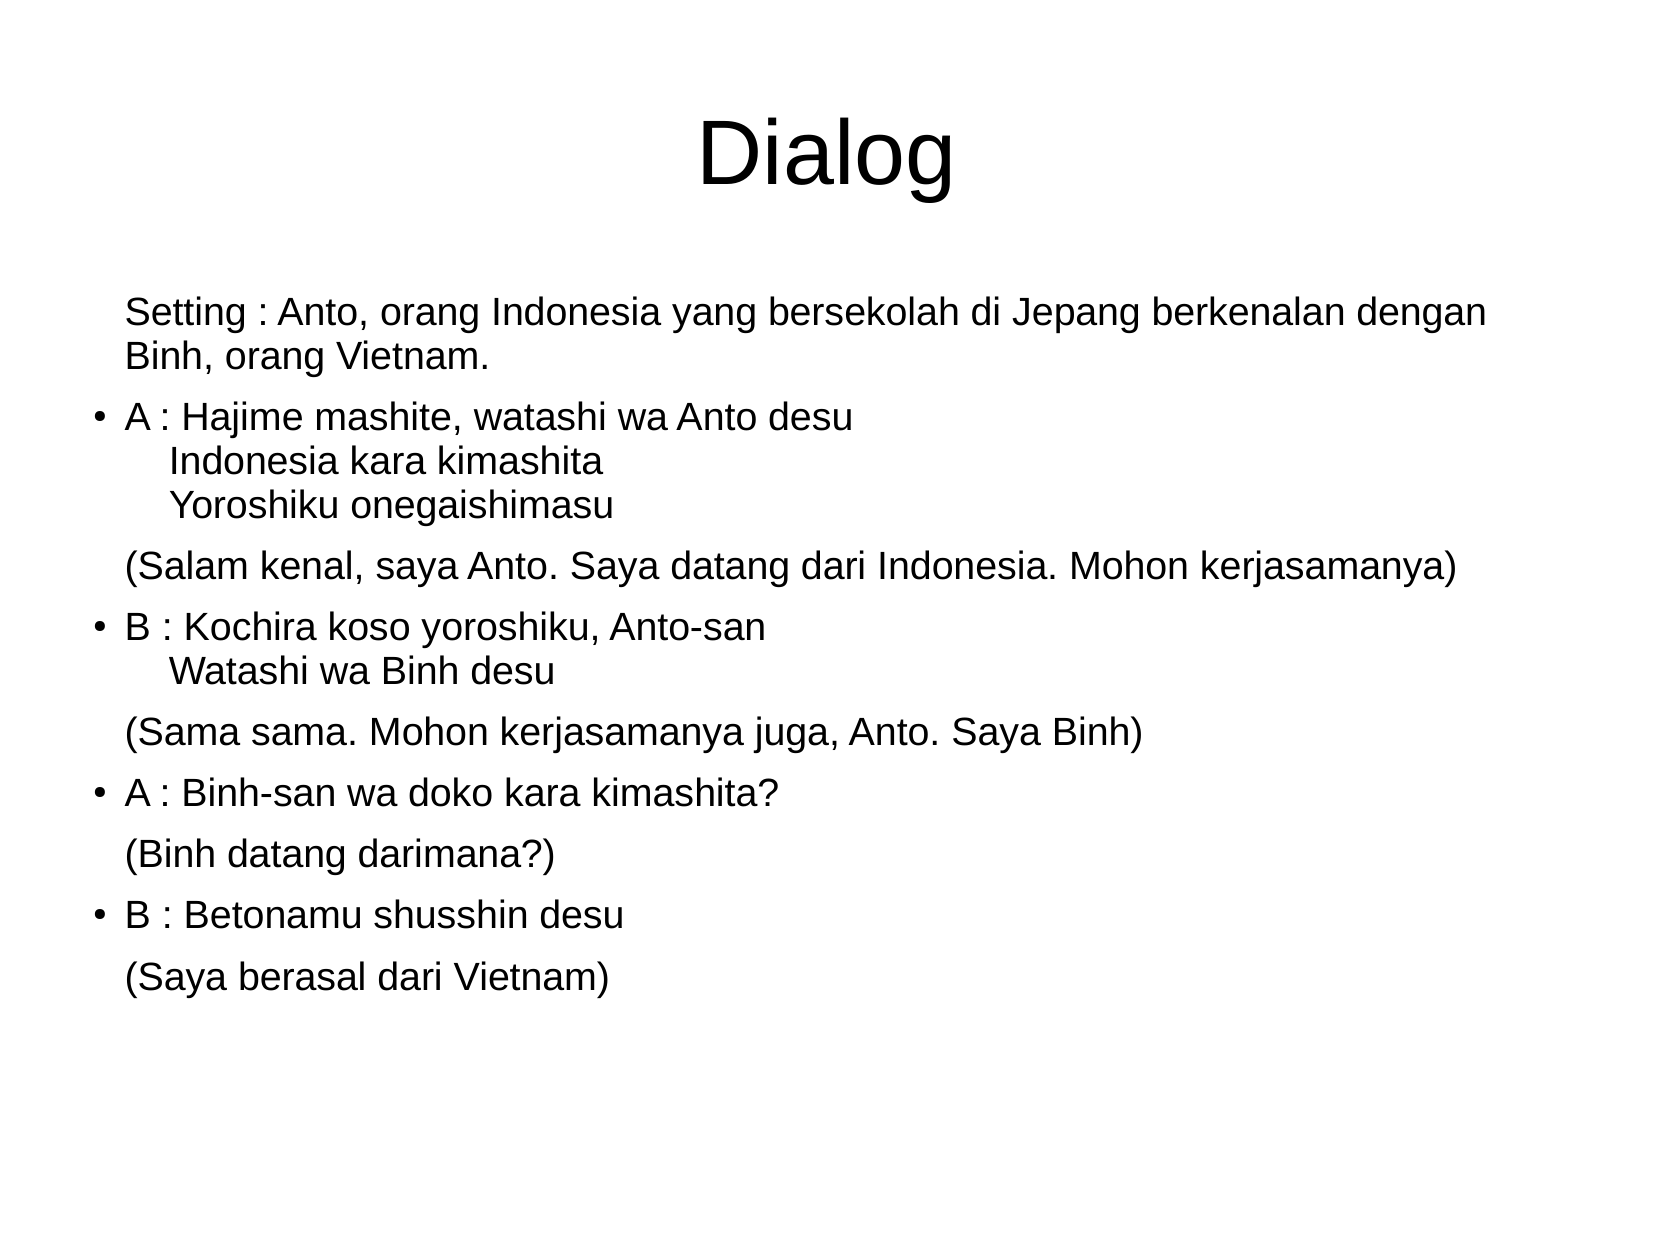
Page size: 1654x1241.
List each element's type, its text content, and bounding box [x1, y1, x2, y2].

title Dialog [82, 49, 1571, 257]
list Setting : Anto, orang Indonesia yang bersekolah di Jepang berkenalan dengan Binh, orang Vietnam. A : Hajime mashite, watashi wa Anto desu Indonesia kara kimashita Yoroshiku onegaishimasu (Salam kenal, saya Anto. Saya datang dari Indonesia. Mohon kerjasamanya) B : Kochira koso yoroshiku, Anto-san Watashi wa Binh desu (Sama sama. Mohon kerjasamanya juga, Anto. Saya Binh) A : Binh-san wa doko kara kimashita? (Binh datang darimana?) B : Betonamu shusshin desu (Saya berasal dari Vietnam) [82, 290, 1571, 1010]
